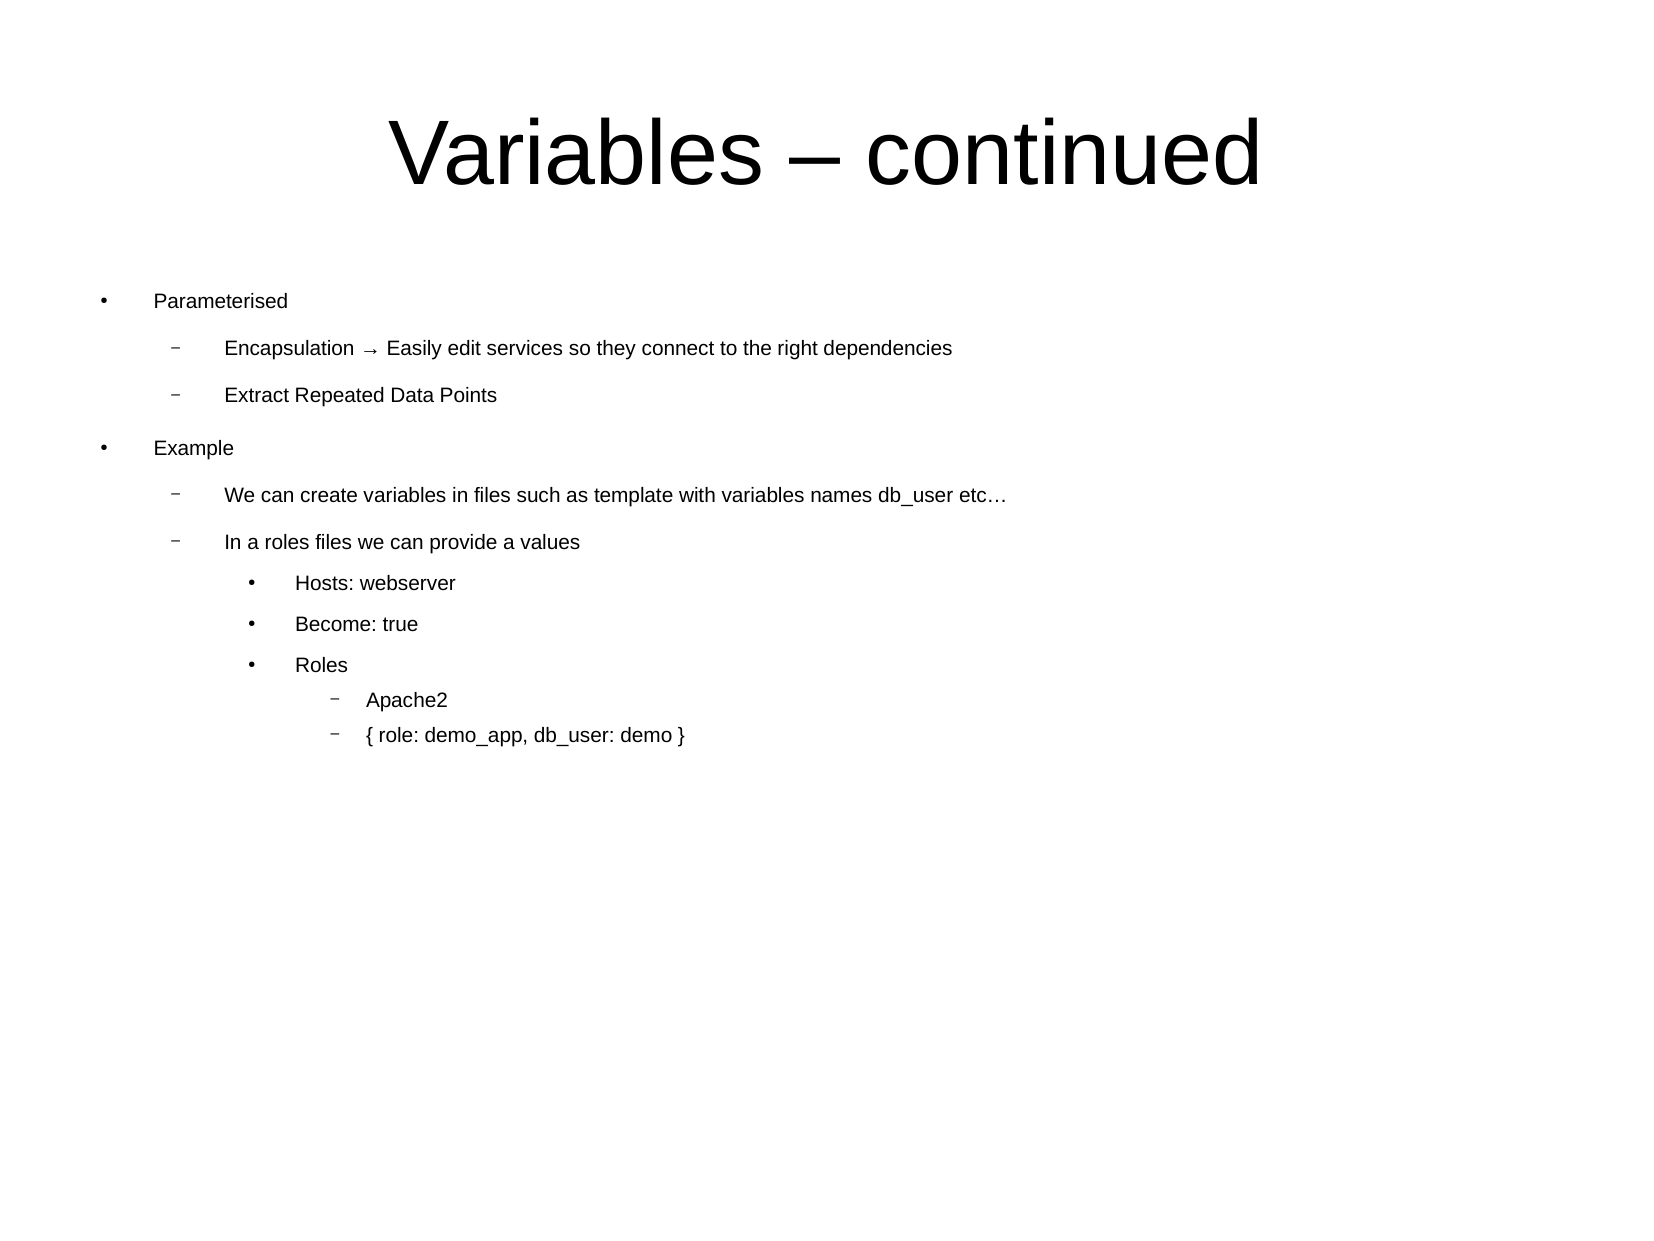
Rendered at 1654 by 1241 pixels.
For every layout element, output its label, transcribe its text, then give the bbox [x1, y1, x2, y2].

list Parameterised Encapsulation → Easily edit services so they connect to the right dependencies Extract Repeated Data Points Example We can create variables in files such as template with variables names db_user etc… In a roles files we can provide a values Hosts: webserver Become: true Roles Apache2 { role: demo_app, db_user: demo } [82, 290, 1571, 1241]
title Variables – continued [82, 49, 1571, 257]
